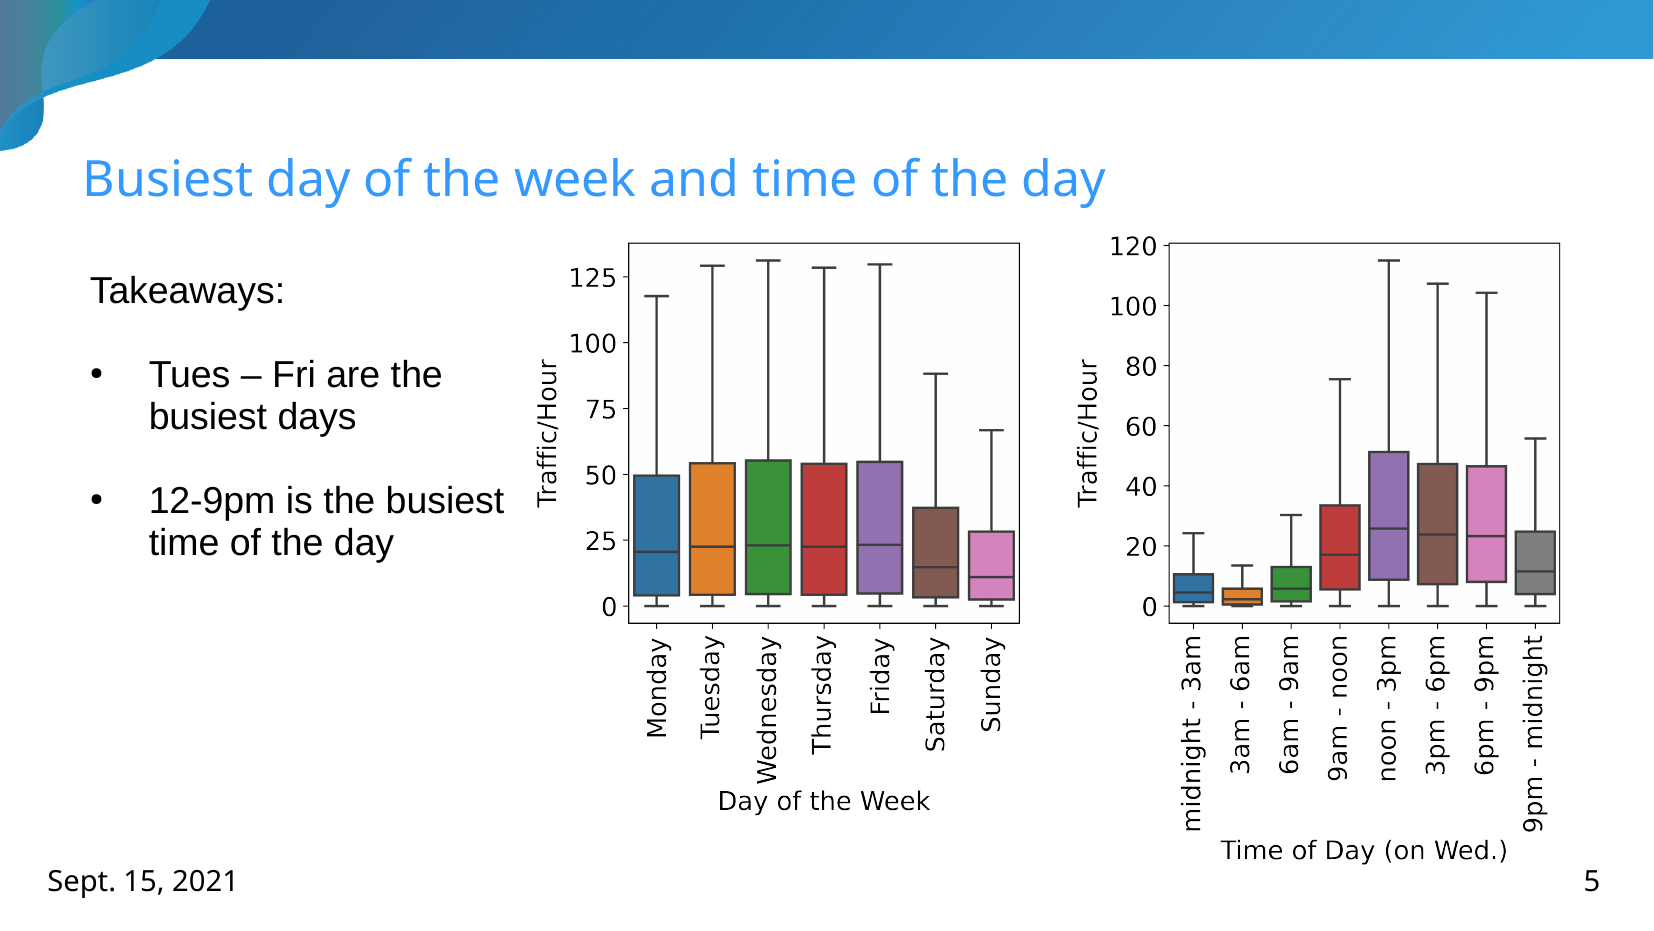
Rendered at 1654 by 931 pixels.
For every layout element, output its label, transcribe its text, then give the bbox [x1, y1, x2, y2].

title Busiest day of the week and time of the day [82, 99, 1571, 255]
picture [0, 0, 1654, 931]
text_box Takeaways: Tues – Fri are the busiest days 12-9pm is the busiest time of the day [75, 262, 525, 638]
